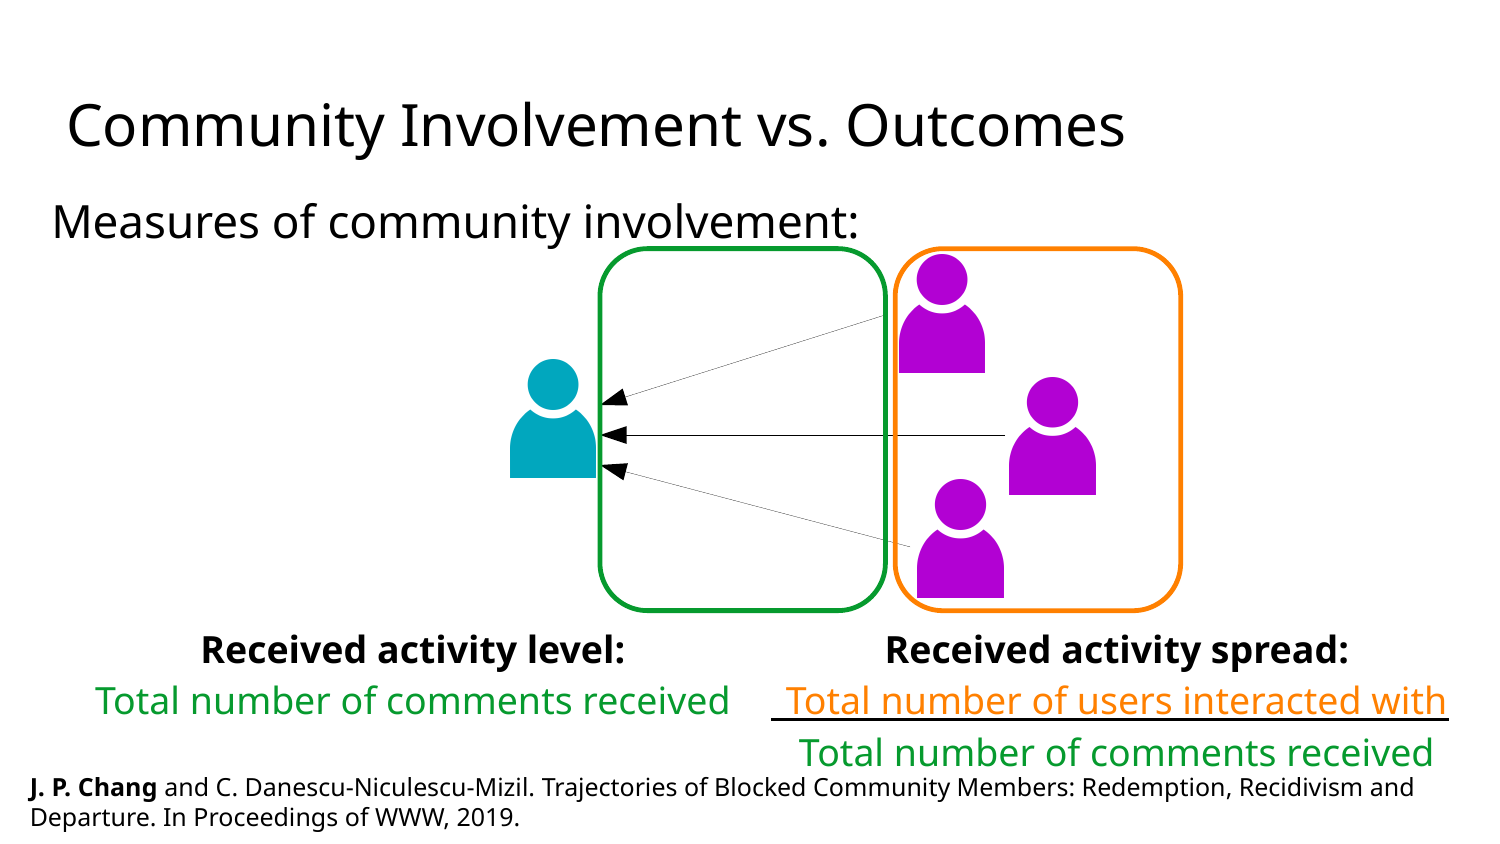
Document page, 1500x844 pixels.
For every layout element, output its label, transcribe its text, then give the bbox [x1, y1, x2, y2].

picture [899, 255, 985, 373]
text_box Received activity level: Total number of comments received [80, 616, 728, 726]
picture [510, 360, 596, 478]
title Community Involvement vs. Outcomes [51, 73, 1449, 167]
text_box Measures of community involvement: [51, 189, 1449, 750]
text_box Received activity spread: Total number of users interacted with Total number of comments received [771, 721, 1448, 774]
picture [917, 480, 1004, 598]
picture [899, 255, 913, 270]
text_box Received activity spread: Total number of users interacted with Total number of comments received [771, 616, 1448, 718]
text_box J. P. Chang and C. Danescu-Niculescu-Mizil. Trajectories of Blocked Community Members: Redemption, Recidivism and Departure. In Proceedings of WWW, 2019. [14, 756, 1480, 830]
picture [1009, 377, 1096, 496]
